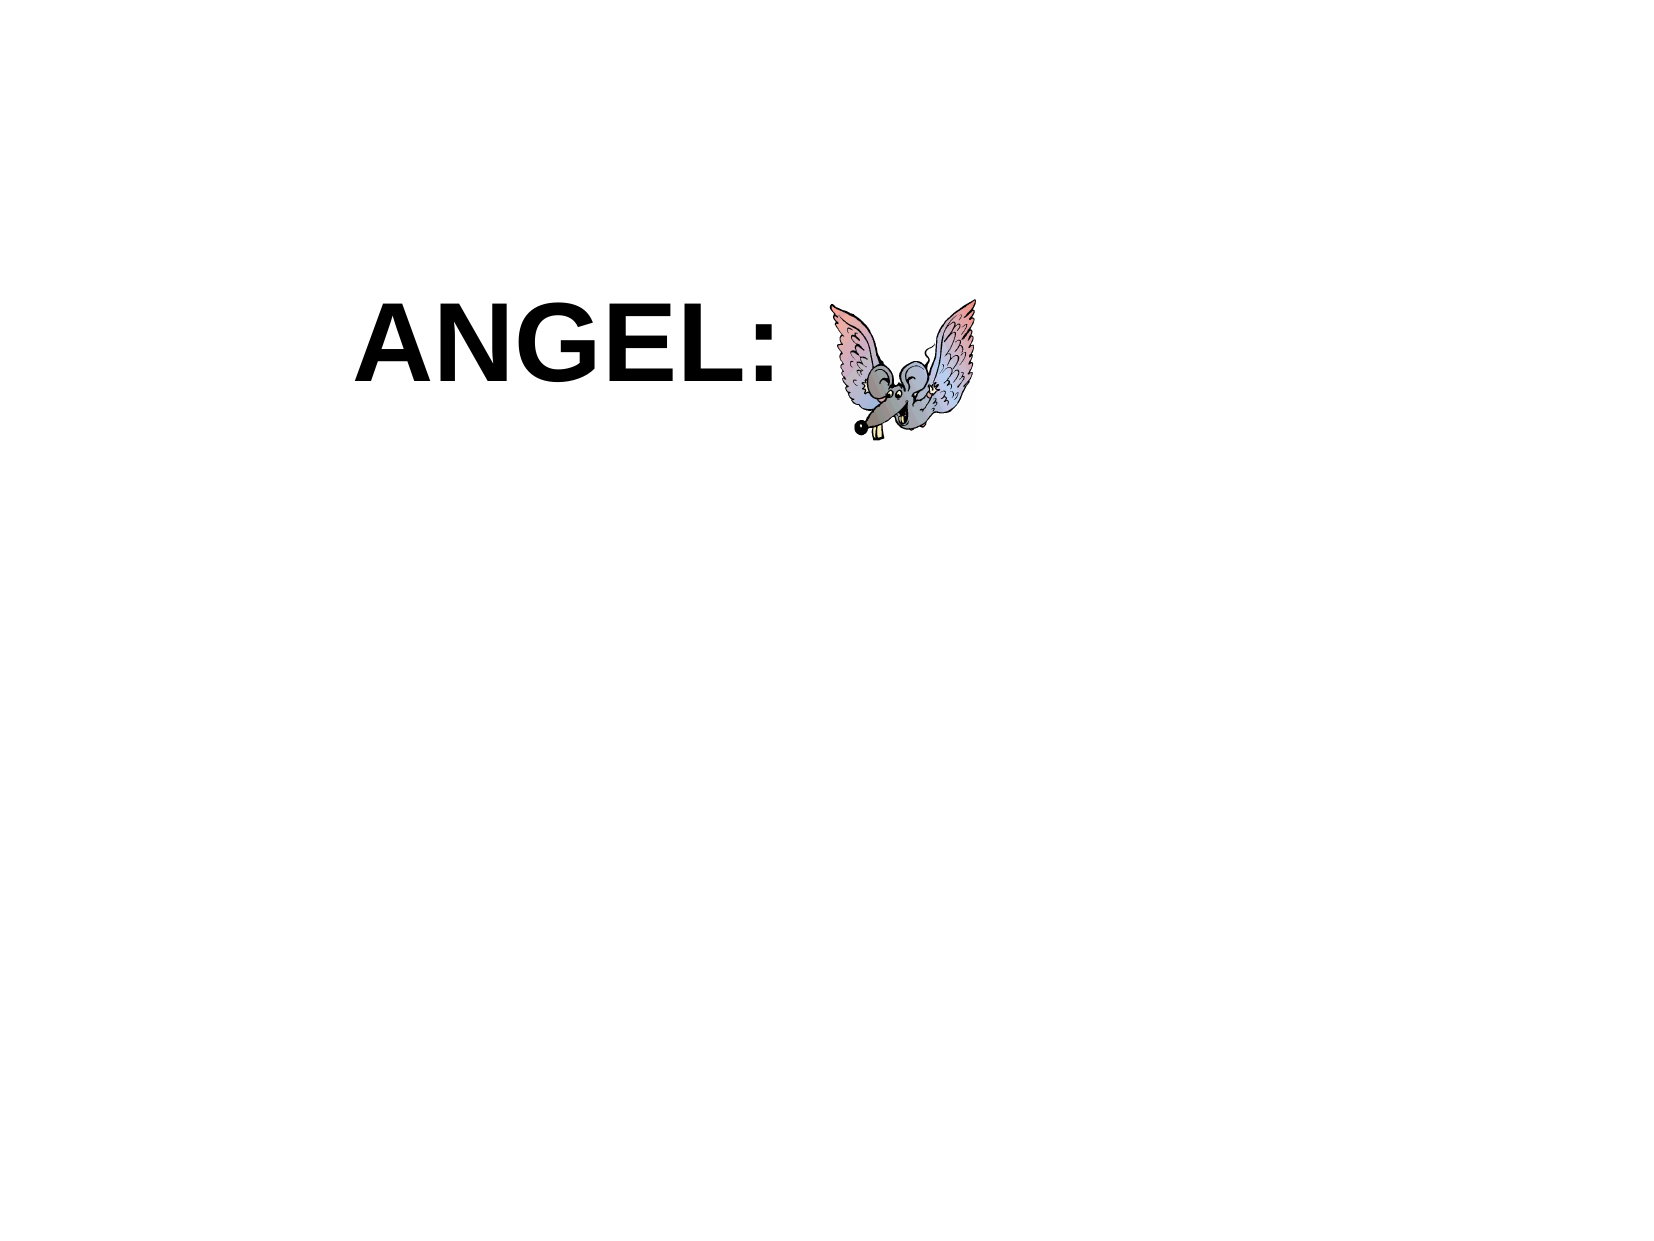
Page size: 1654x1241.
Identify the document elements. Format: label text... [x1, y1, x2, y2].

picture [829, 299, 976, 451]
text_box ANGEL: [337, 272, 799, 413]
